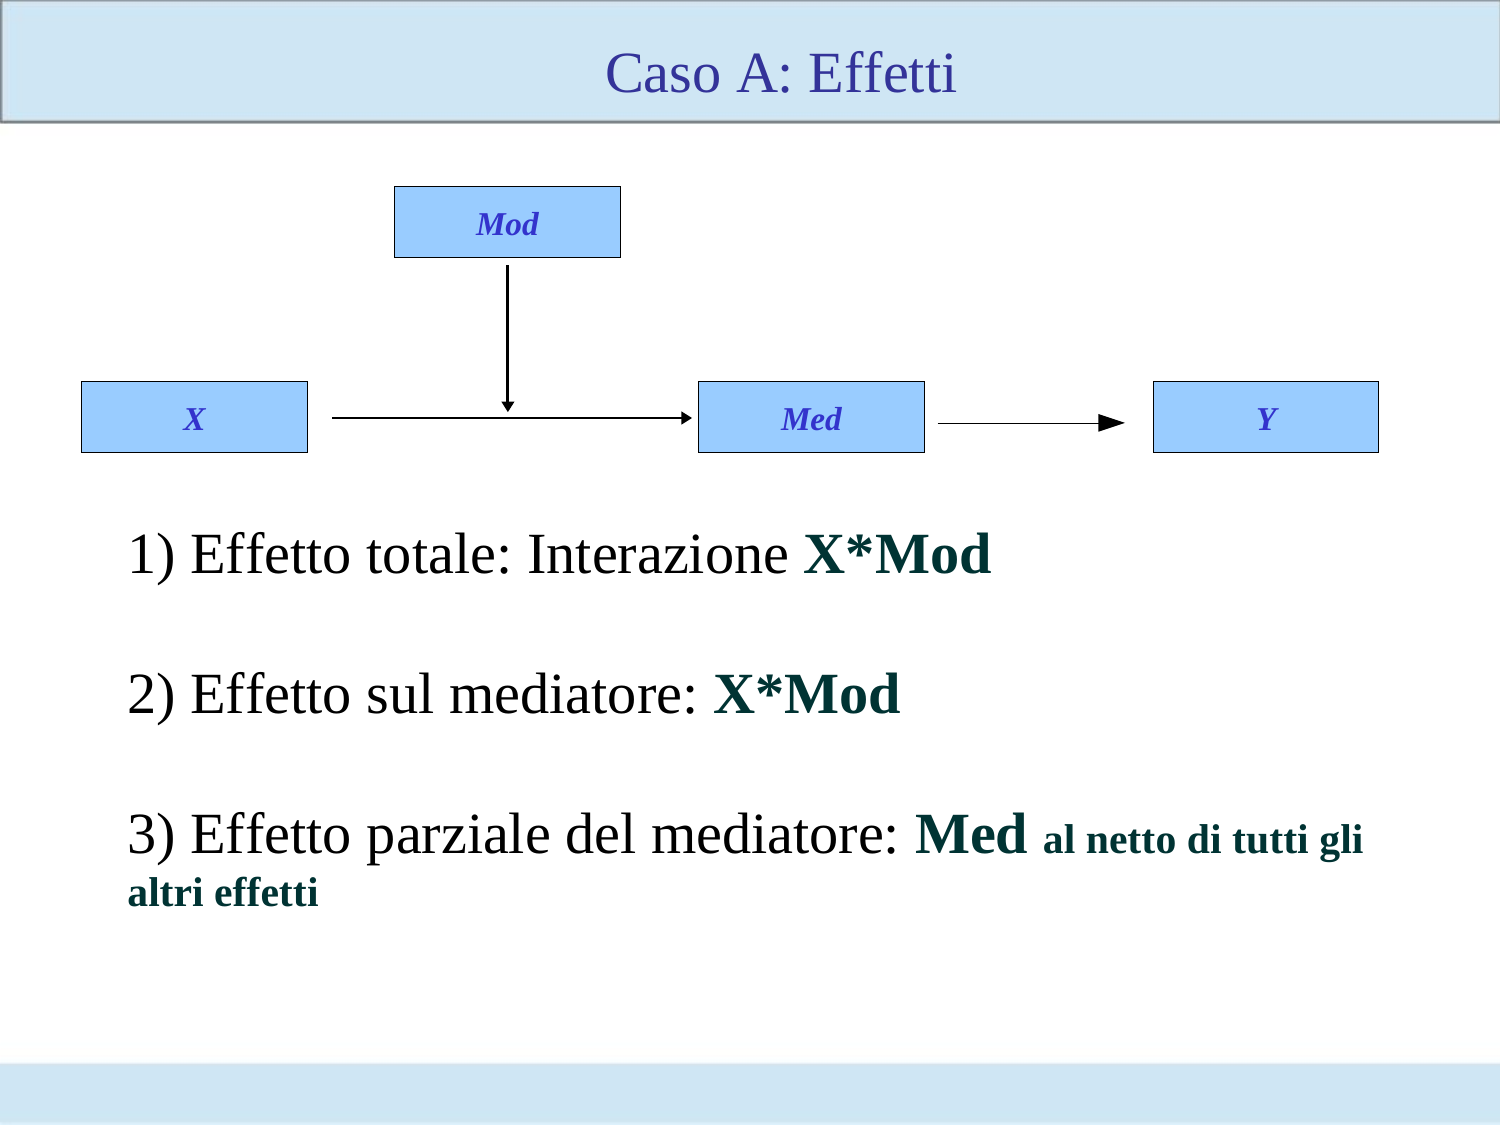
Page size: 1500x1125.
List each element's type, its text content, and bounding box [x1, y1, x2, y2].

text_box Y [1153, 381, 1379, 453]
text_box X [81, 381, 308, 453]
picture [0, 0, 1500, 1125]
text_box Med [698, 381, 925, 453]
text_box 1) Effetto totale: Interazione X*Mod 2) Effetto sul mediatore: X*Mod 3) Effetto parziale del mediatore: Med al netto di tutti gli altri effetti [112, 507, 1388, 923]
text_box Mod [394, 186, 621, 258]
title Caso A: Effetti [249, 21, 1313, 117]
